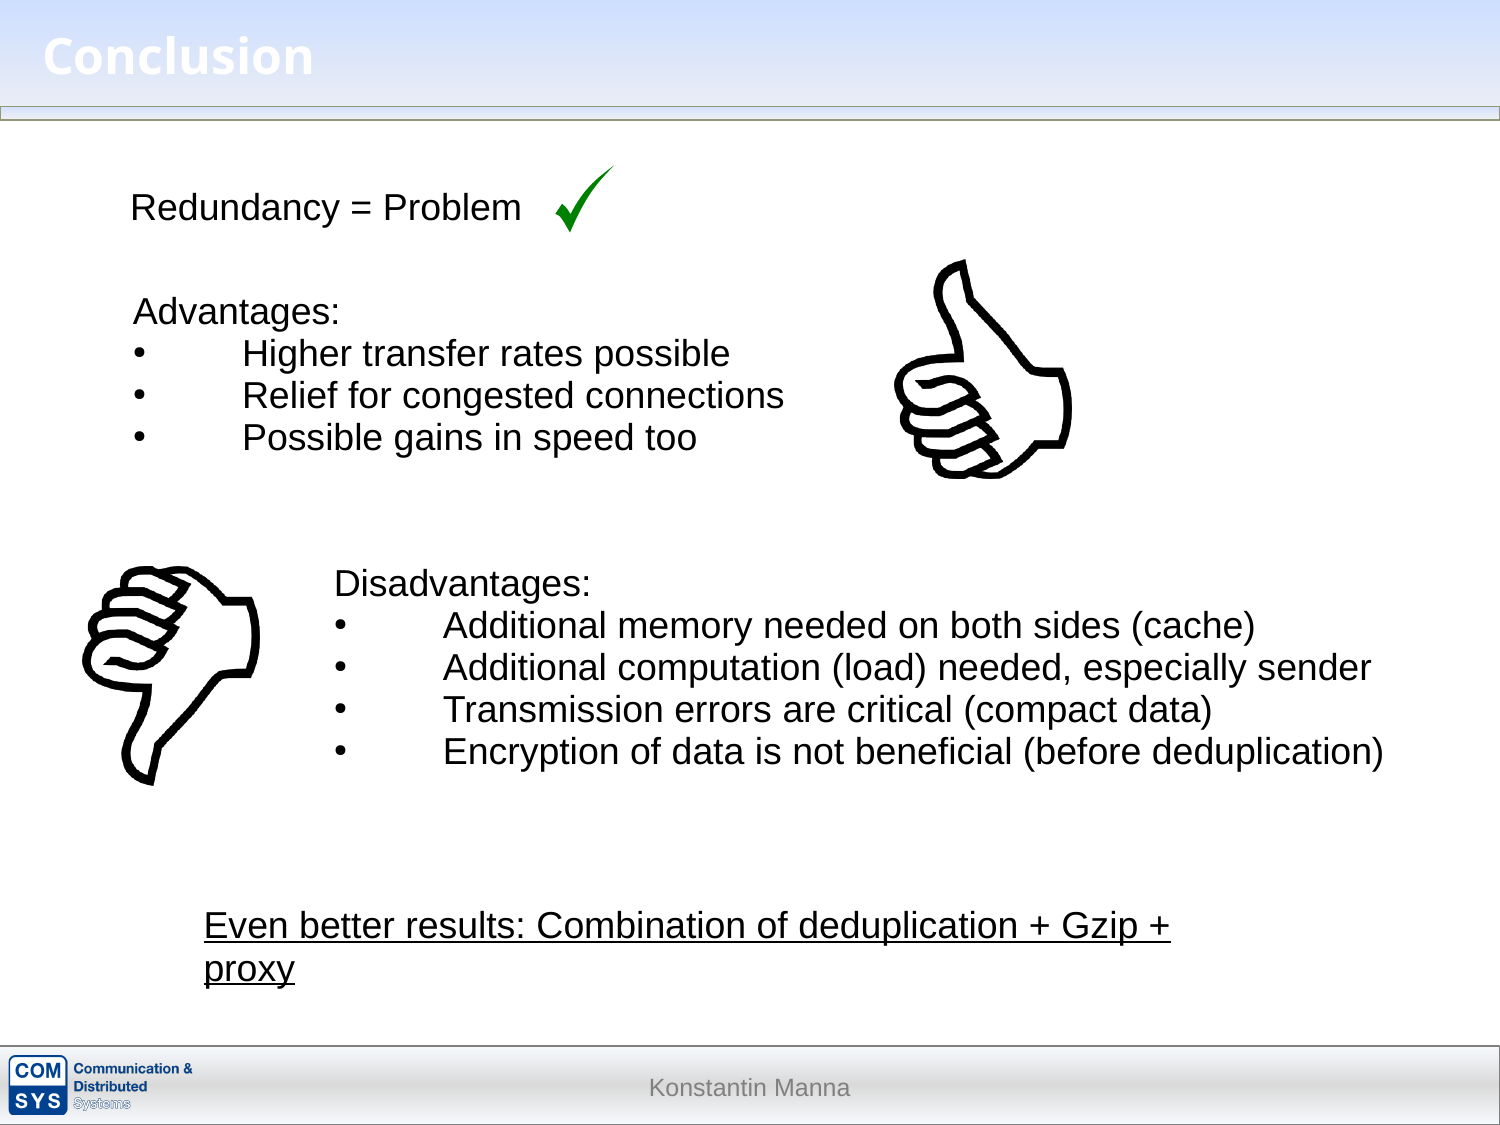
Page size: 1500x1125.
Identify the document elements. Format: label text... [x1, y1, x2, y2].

text_box Disadvantages: Additional memory needed on both sides (cache) Additional computation (load) needed, especially sender Transmission errors are critical (compact data) Encryption of data is not beneficial (before deduplication) [318, 555, 1406, 822]
picture [894, 259, 1072, 479]
picture [82, 566, 260, 787]
text_box Even better results: Combination of deduplication + Gzip + proxy [188, 897, 1288, 955]
picture [555, 165, 615, 233]
text_box Redundancy = Problem [115, 179, 537, 237]
title Conclusion [27, 16, 1464, 92]
text_box Advantages: Higher transfer rates possible Relief for congested connections Possible gains in speed too [118, 283, 800, 508]
